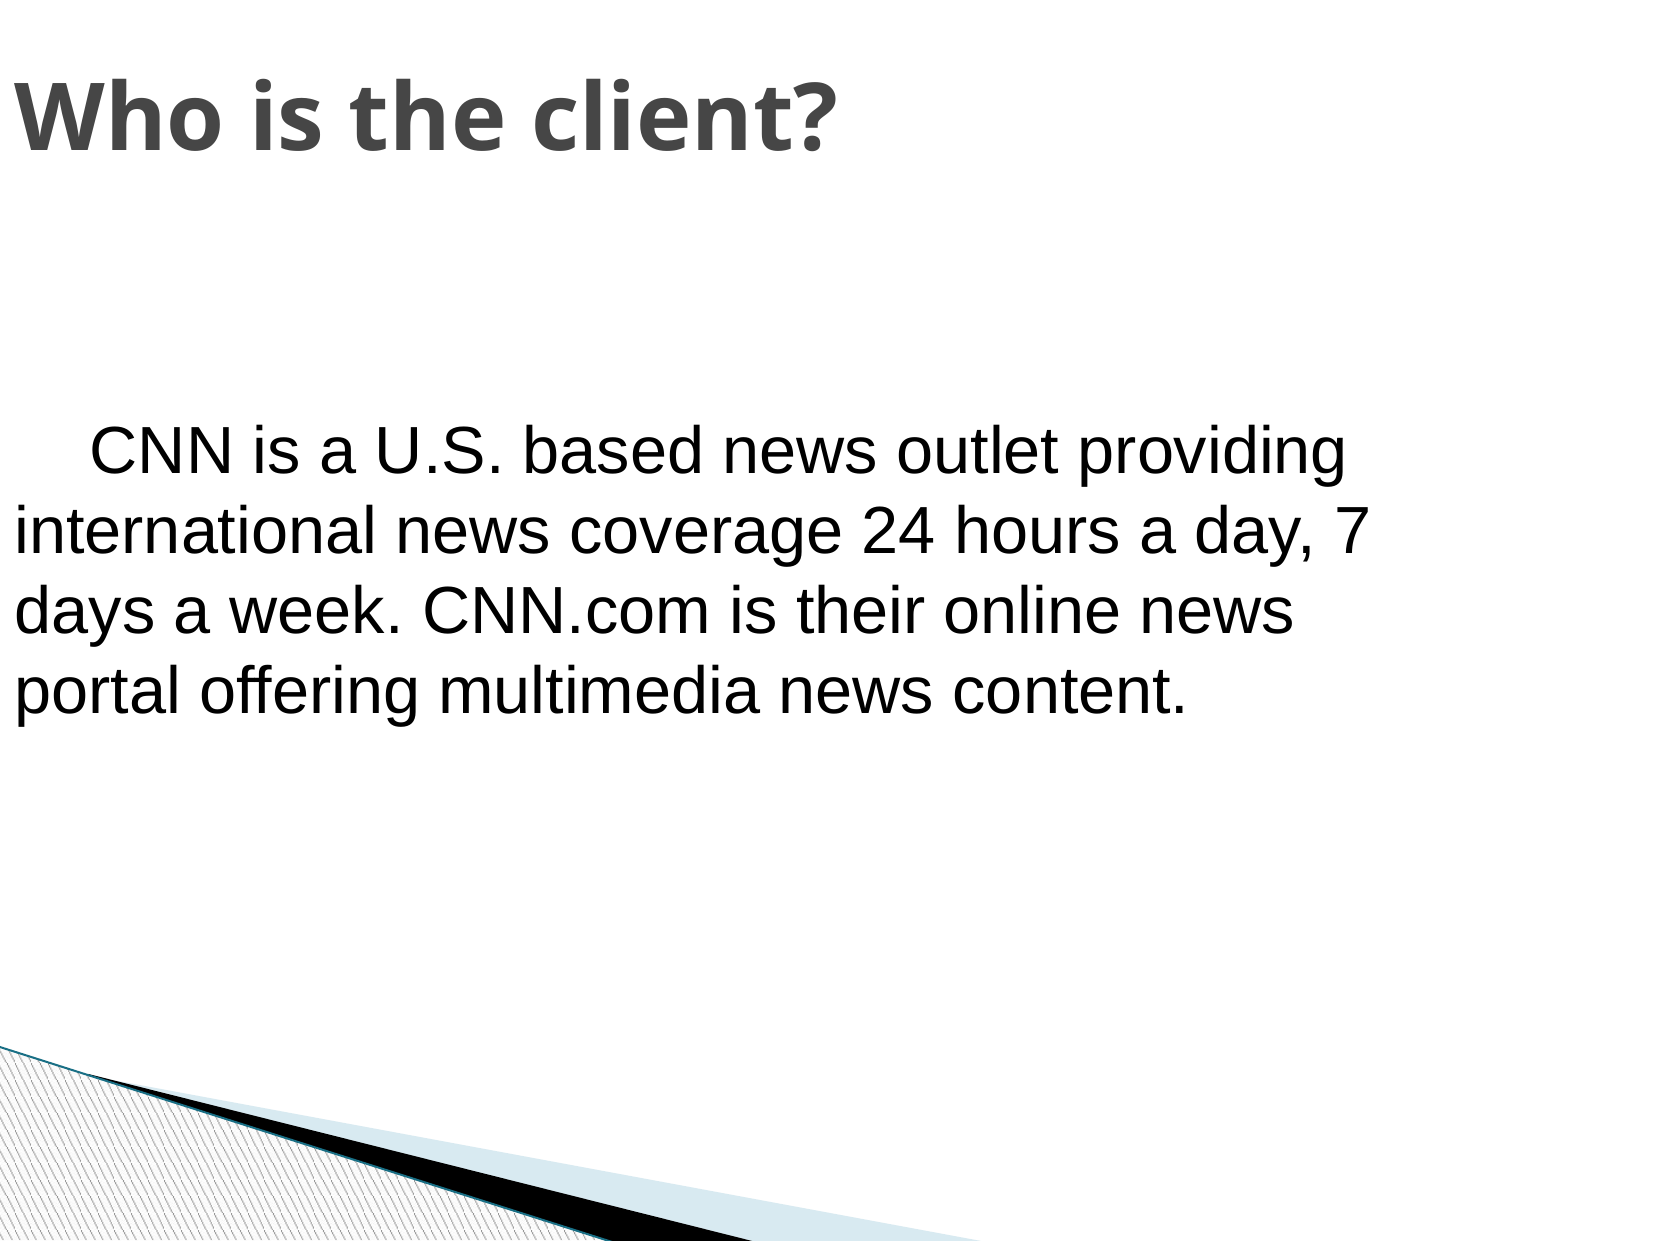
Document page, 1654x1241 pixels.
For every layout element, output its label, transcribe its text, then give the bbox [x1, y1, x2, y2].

list CNN is a U.S. based news outlet providing international news coverage 24 hours a day, 7 days a week. CNN.com is their online news portal offering multimedia news content. [0, 290, 1489, 1109]
title Who is the client? [0, 49, 1489, 257]
picture [0, 1109, 602, 1241]
